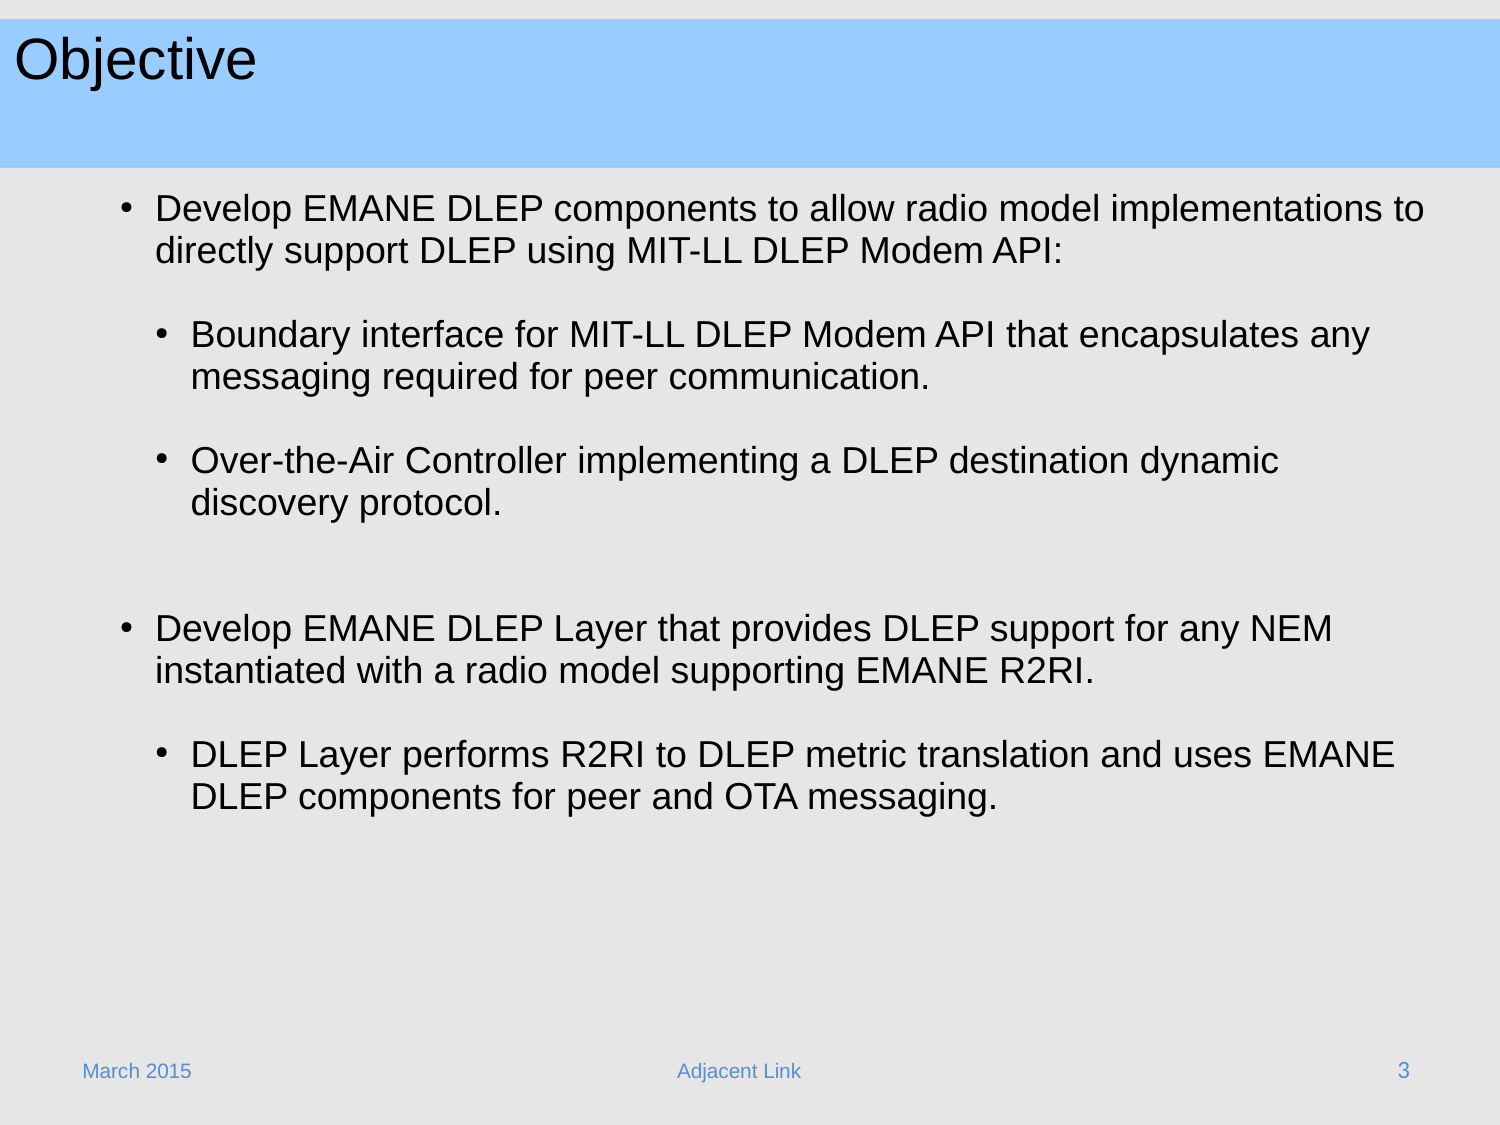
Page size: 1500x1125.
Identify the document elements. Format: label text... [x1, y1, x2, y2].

text_box Objective [0, 19, 1500, 168]
text_box Develop EMANE DLEP components to allow radio model implementations to directly support DLEP using MIT-LL DLEP Modem API: Boundary interface for MIT-LL DLEP Modem API that encapsulates any messaging required for peer communication. Over-the-Air Controller implementing a DLEP destination dynamic discovery protocol. Develop EMANE DLEP Layer that provides DLEP support for any NEM instantiated with a radio model supporting EMANE R2RI. DLEP Layer performs R2RI to DLEP metric translation and uses EMANE DLEP components for peer and OTA messaging. [105, 179, 1441, 1036]
